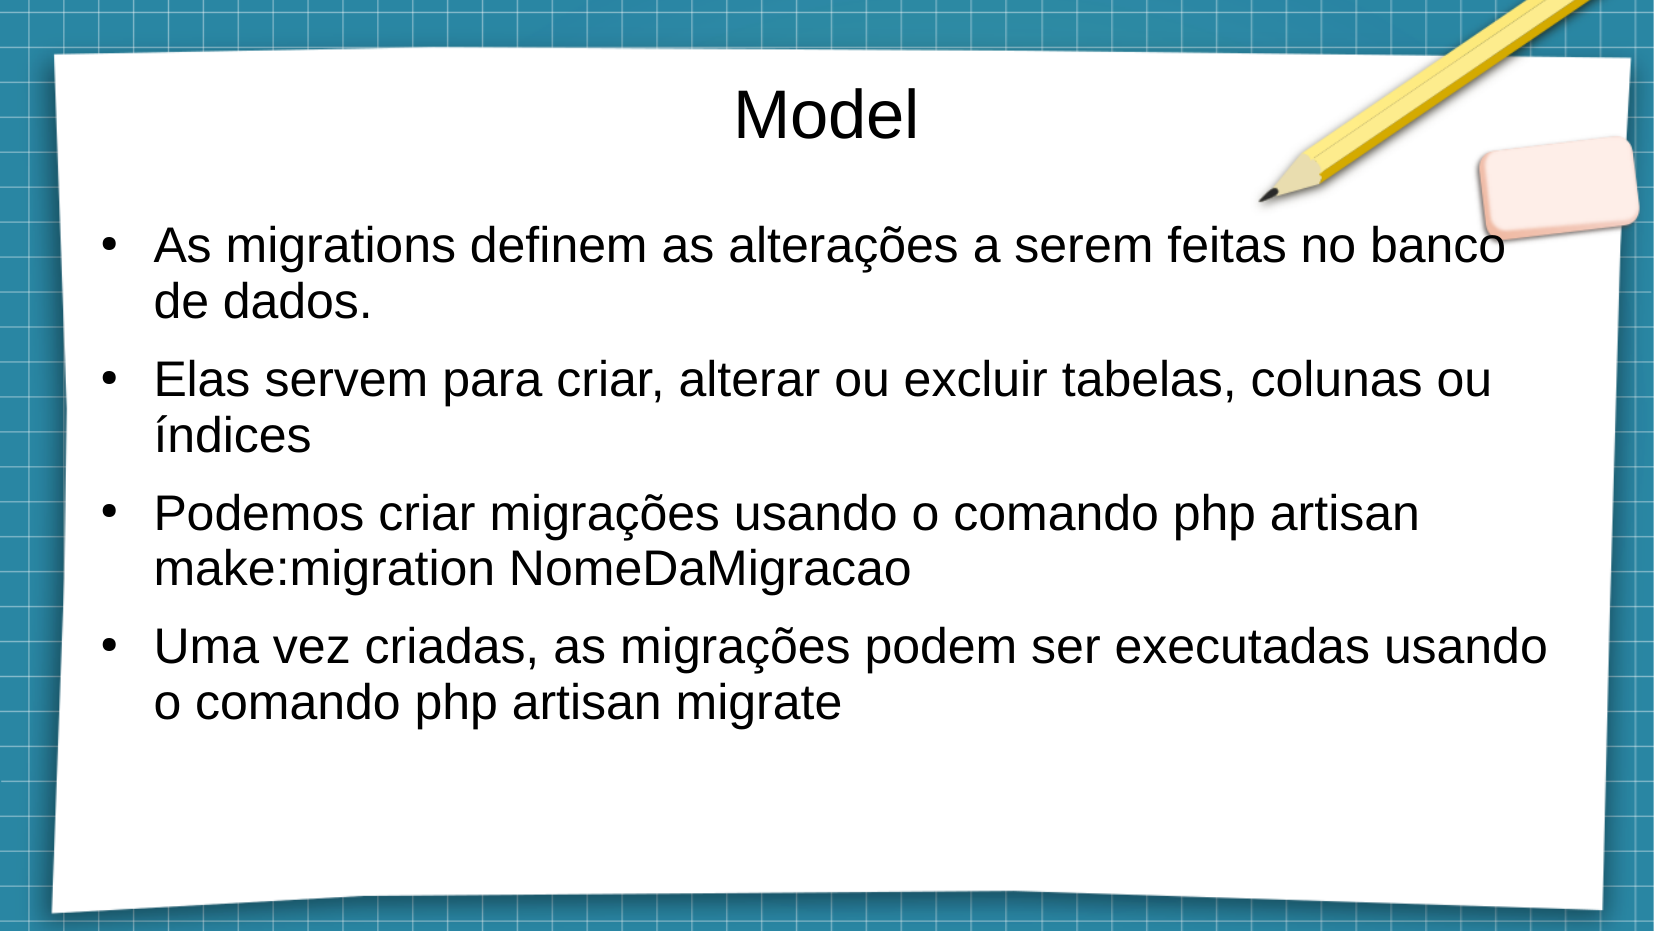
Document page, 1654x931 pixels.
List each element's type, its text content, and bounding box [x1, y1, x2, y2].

picture [0, 0, 1654, 931]
title Model [82, 37, 1571, 193]
list As migrations definem as alterações a serem feitas no banco de dados. Elas servem para criar, alterar ou excluir tabelas, colunas ou índices Podemos criar migrações usando o comando php artisan make:migration NomeDaMigracao Uma vez criadas, as migrações podem ser executadas usando o comando php artisan migrate [82, 217, 1571, 758]
